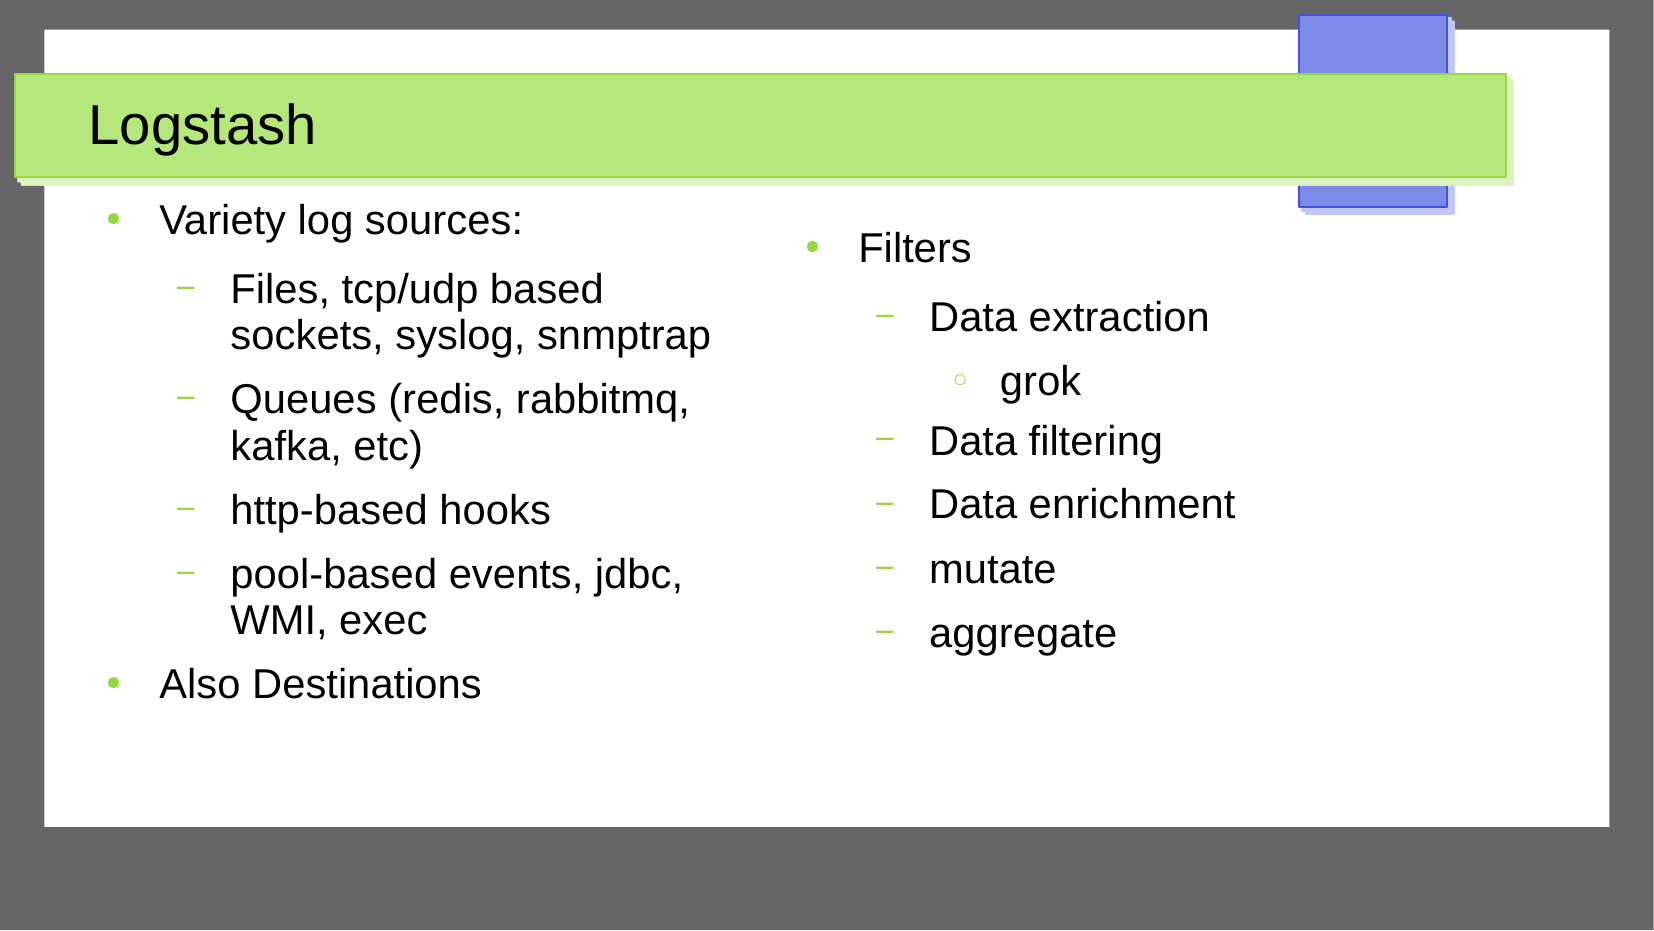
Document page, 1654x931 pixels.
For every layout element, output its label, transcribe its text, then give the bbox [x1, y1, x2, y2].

list Variety log sources: Files, tcp/udp based sockets, syslog, snmptrap Queues (redis, rabbitmq, kafka, etc) http-based hooks pool-based events, jdbc, WMI, exec Also Destinations [88, 196, 751, 788]
title Logstash [88, 73, 1506, 178]
list Filters Data extraction grok Data filtering Data enrichment mutate aggregate [787, 225, 1449, 816]
